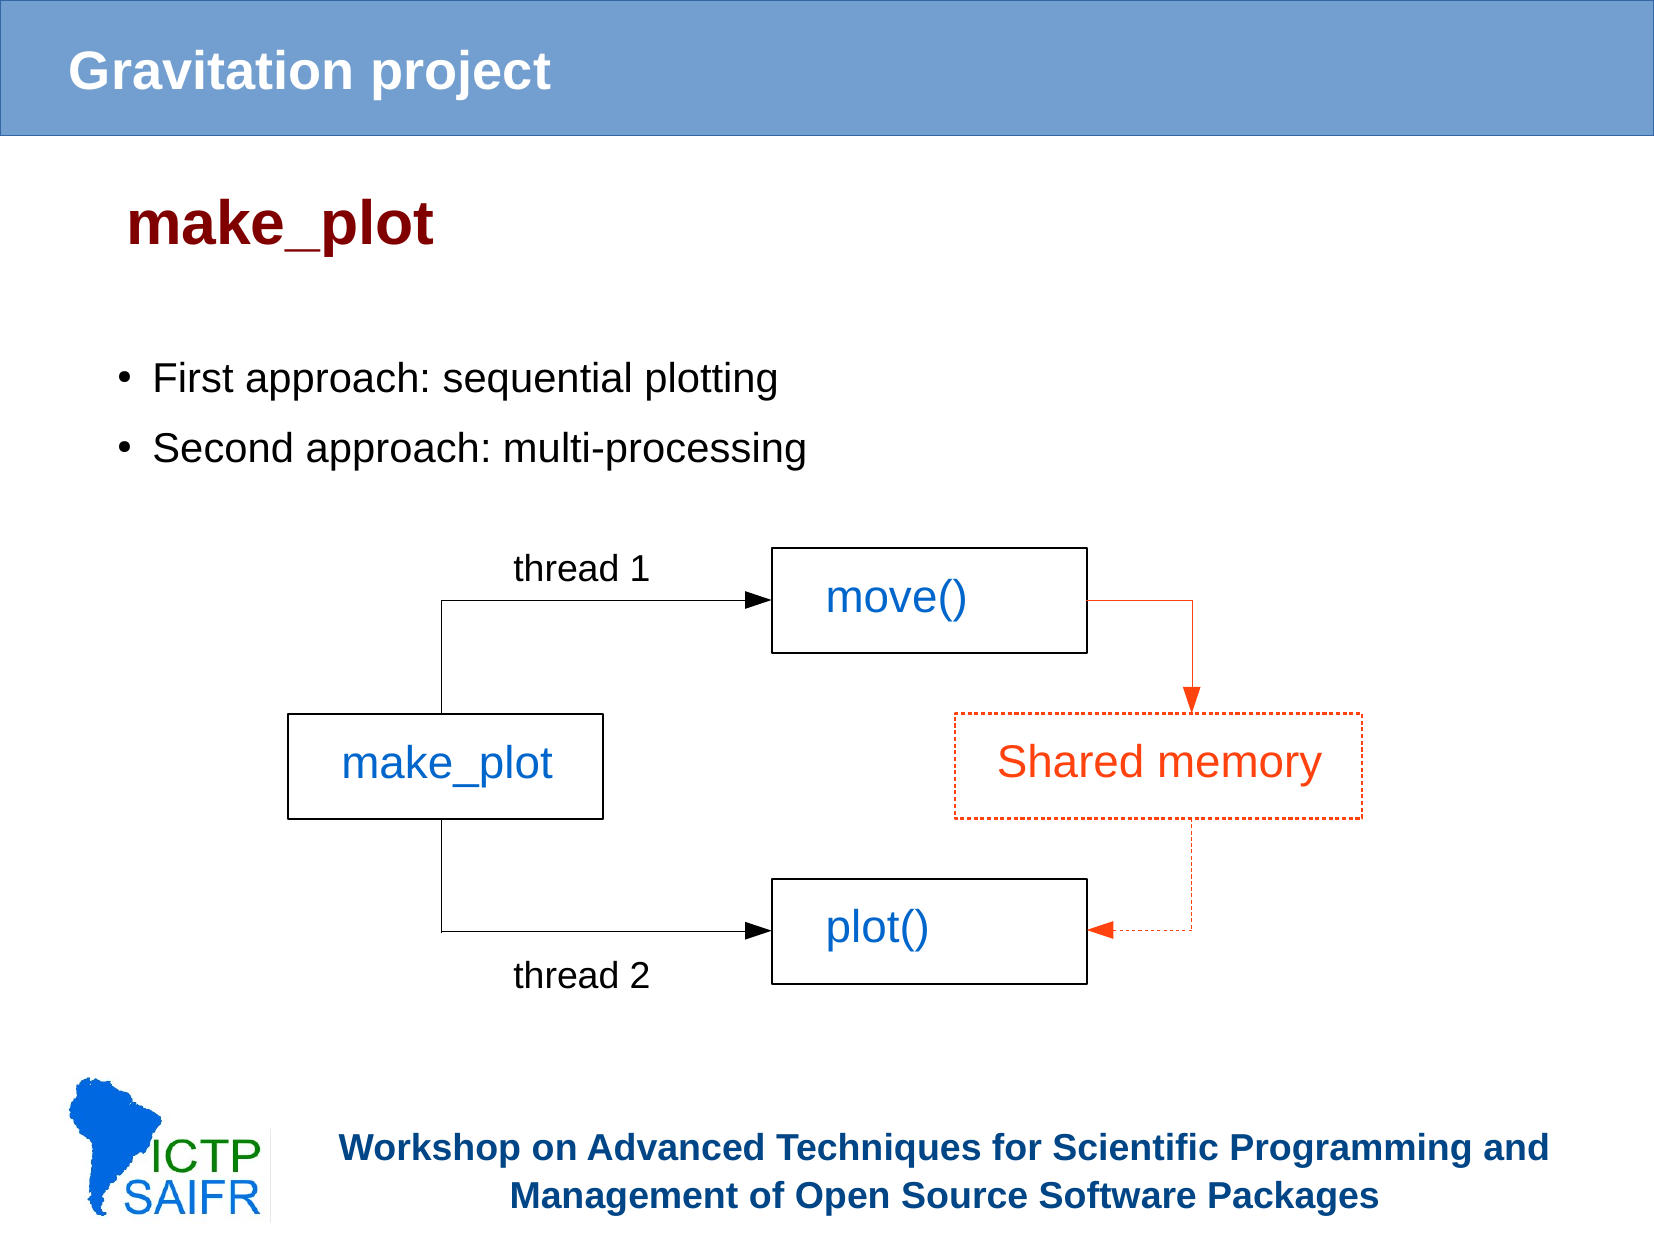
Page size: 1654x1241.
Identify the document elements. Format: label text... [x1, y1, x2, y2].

text_box Shared memory [982, 728, 1351, 846]
text_box Gravitation project [54, 33, 580, 109]
text_box make_plot [20, 180, 541, 292]
text_box move() [810, 563, 1061, 630]
text_box plot() [810, 893, 1061, 960]
text_box [0, 0, 1654, 136]
text_box make_plot [326, 729, 577, 796]
text_box Workshop on Advanced Techniques for Scientific Programming and Management of Open Source Software Packages [255, 1112, 1636, 1233]
text_box thread 2 [498, 947, 739, 1005]
text_box First approach: sequential plotting Second approach: multi-processing [102, 324, 1423, 456]
picture [47, 1064, 271, 1235]
text_box thread 1 [498, 540, 739, 597]
